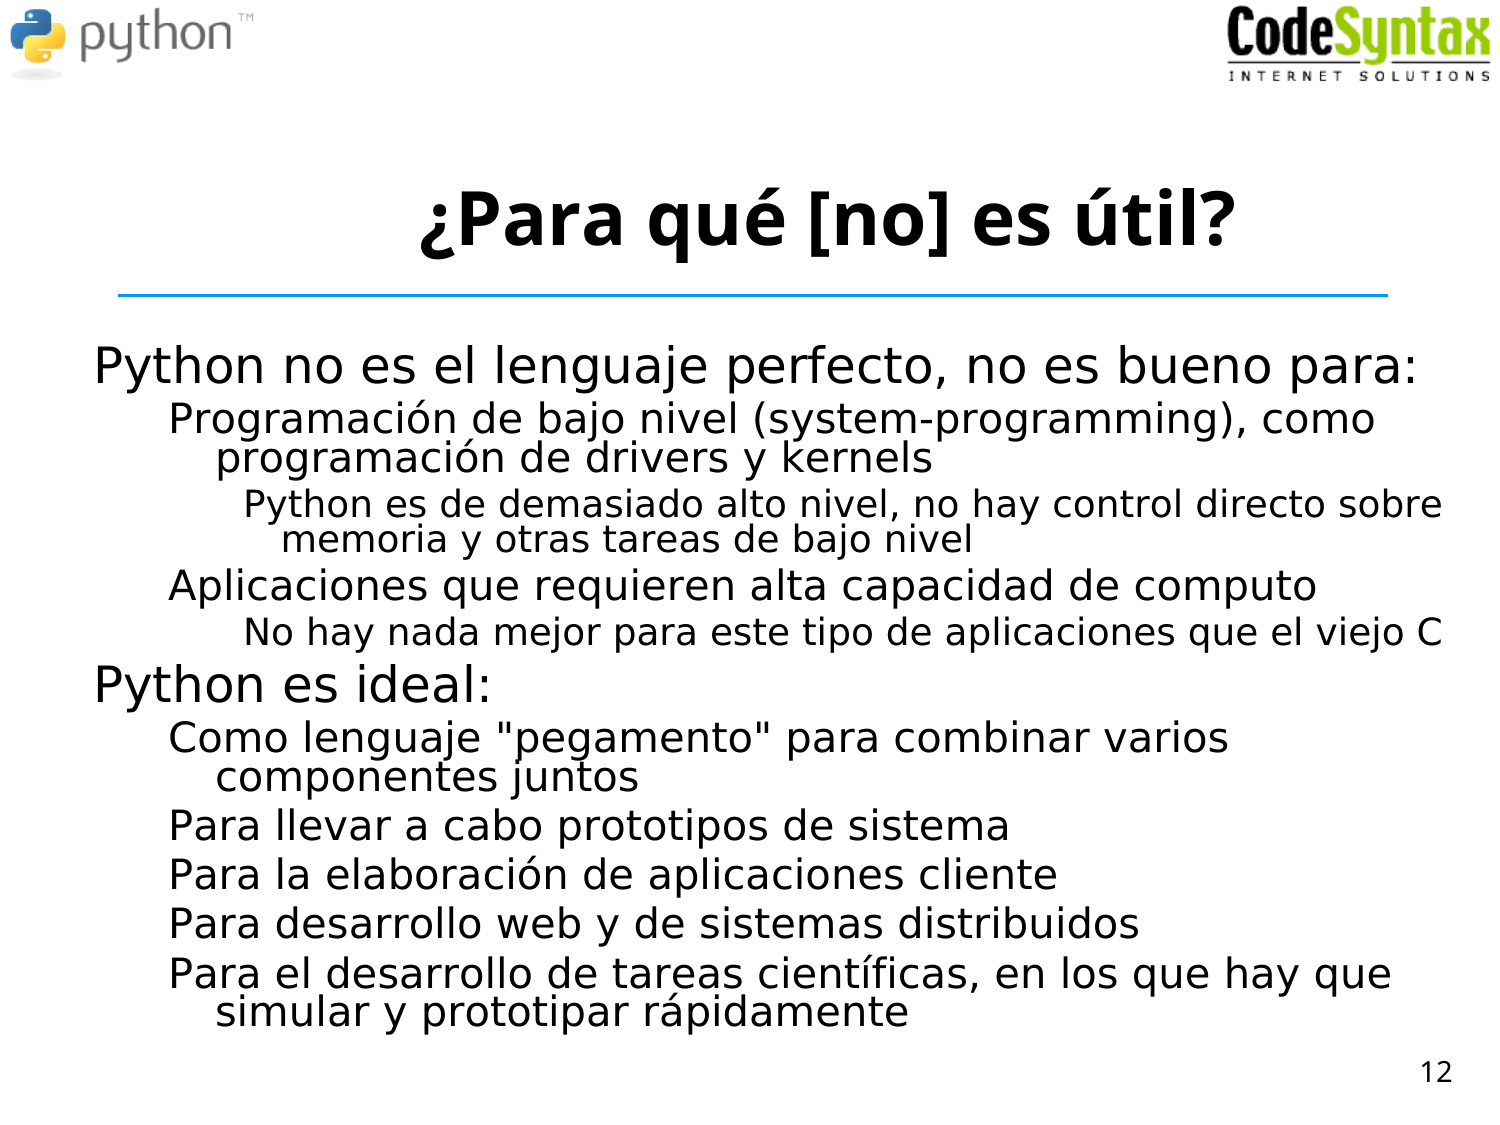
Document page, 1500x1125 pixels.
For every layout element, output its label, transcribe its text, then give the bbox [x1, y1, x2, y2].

list Python no es el lenguaje perfecto, no es bueno para: Programación de bajo nivel (system-programming), como programación de drivers y kernels Python es de demasiado alto nivel, no hay control directo sobre memoria y otras tareas de bajo nivel Aplicaciones que requieren alta capacidad de computo No hay nada mejor para este tipo de aplicaciones que el viejo C Python es ideal: Como lenguaje "pegamento" para combinar varios componentes juntos Para llevar a cabo prototipos de sistema Para la elaboración de aplicaciones cliente Para desarrollo web y de sistemas distribuidos Para el desarrollo de tareas científicas, en los que hay que simular y prototipar rápidamente [78, 338, 1471, 1089]
picture [0, 0, 286, 92]
picture [1226, 5, 1500, 83]
title ¿Para qué [no] es útil? [188, 35, 1468, 276]
